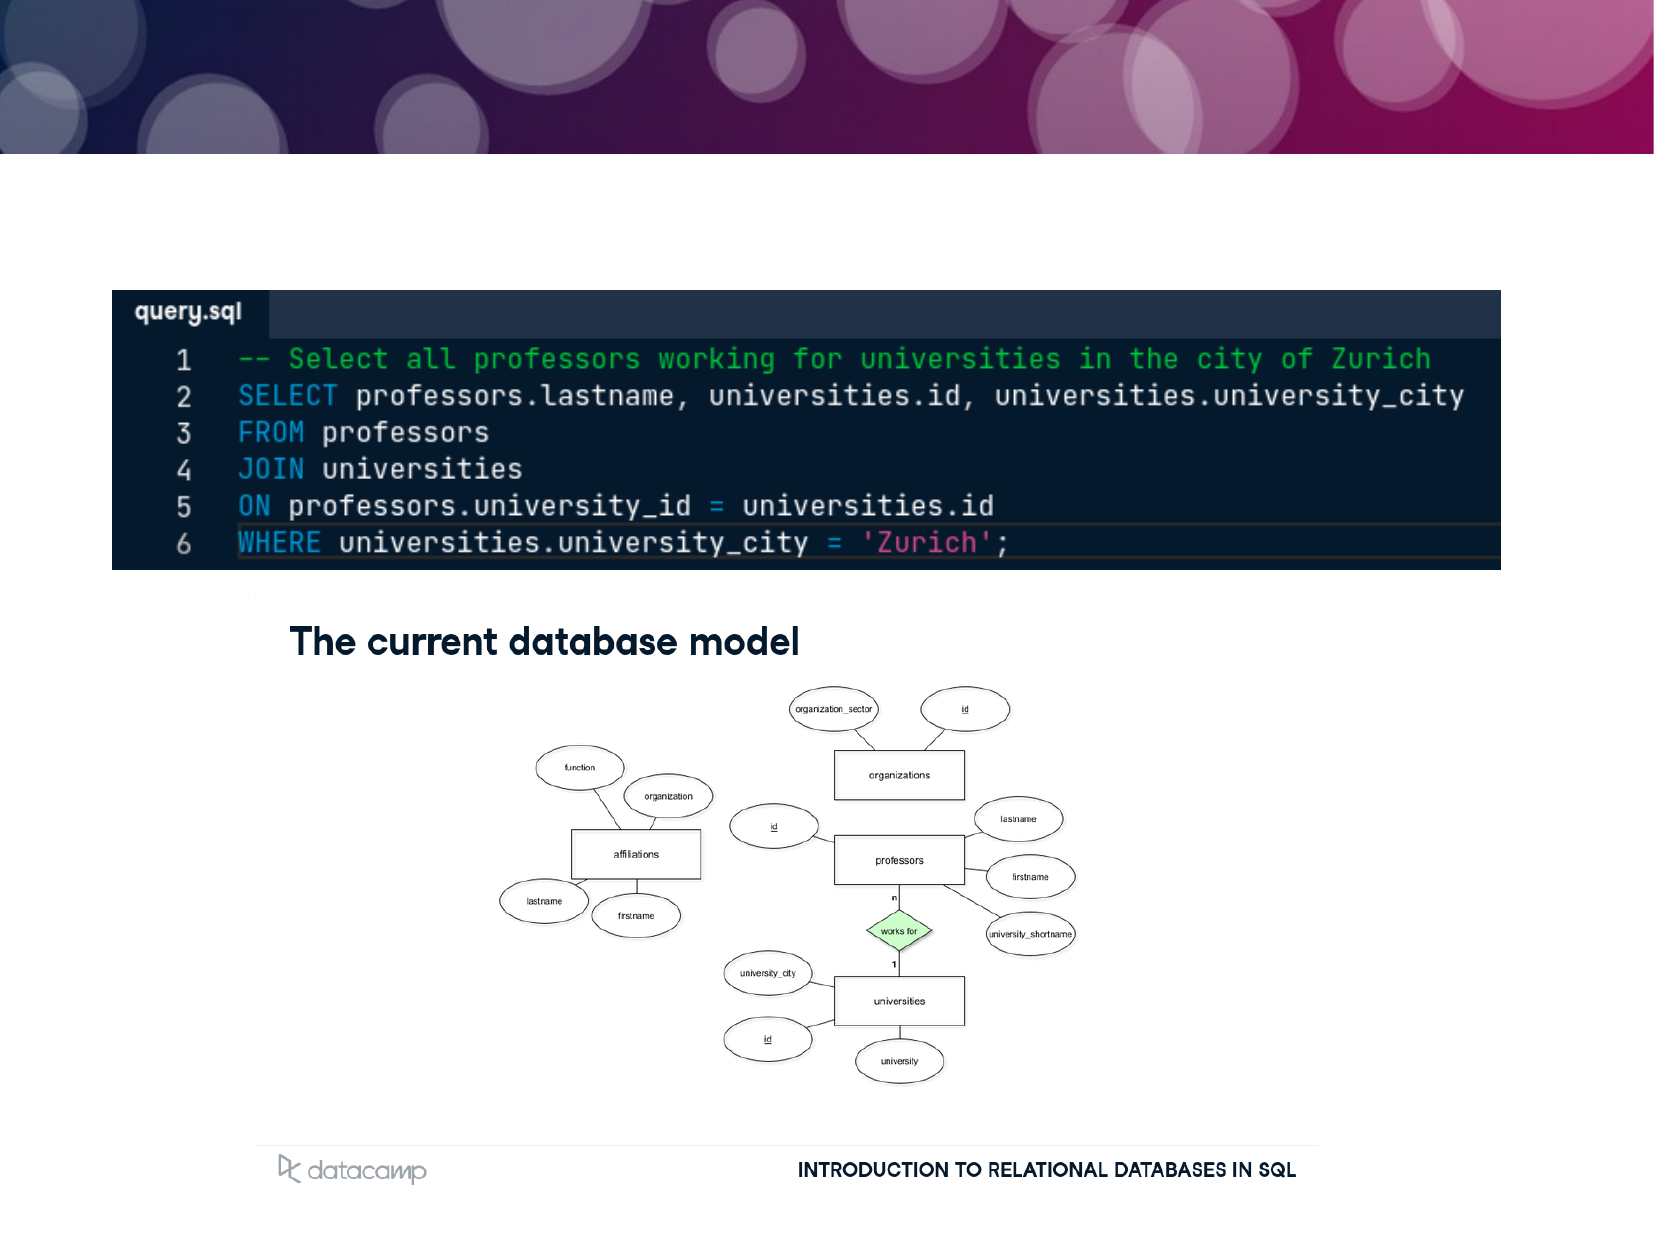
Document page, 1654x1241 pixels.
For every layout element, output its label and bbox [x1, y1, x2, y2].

picture [255, 595, 1319, 1194]
picture [112, 290, 1501, 571]
